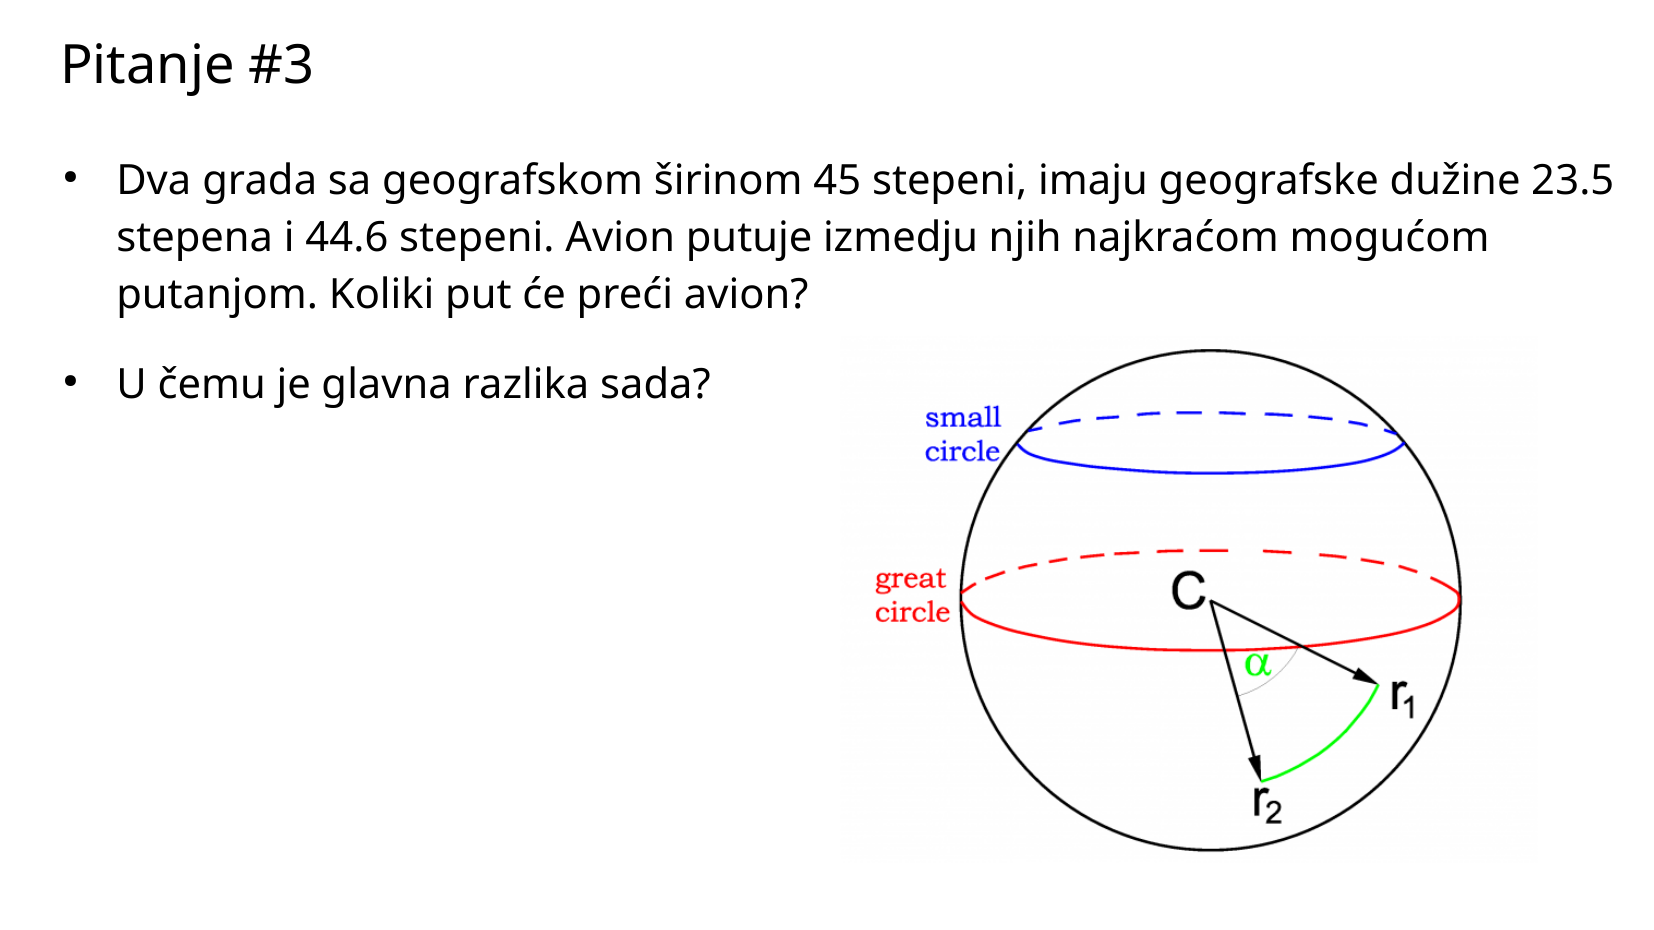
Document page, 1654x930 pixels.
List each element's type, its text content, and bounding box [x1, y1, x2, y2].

list Dva grada sa geografskom širinom 45 stepeni, imaju geografske dužine 23.5 stepena i 44.6 stepeni. Avion putuje izmedju njih najkraćom mogućom putanjom. Koliki put će preći avion? U čemu je glavna razlika sada? [45, 149, 1635, 880]
picture [840, 335, 1538, 863]
title Pitanje #3 [59, 13, 1648, 113]
